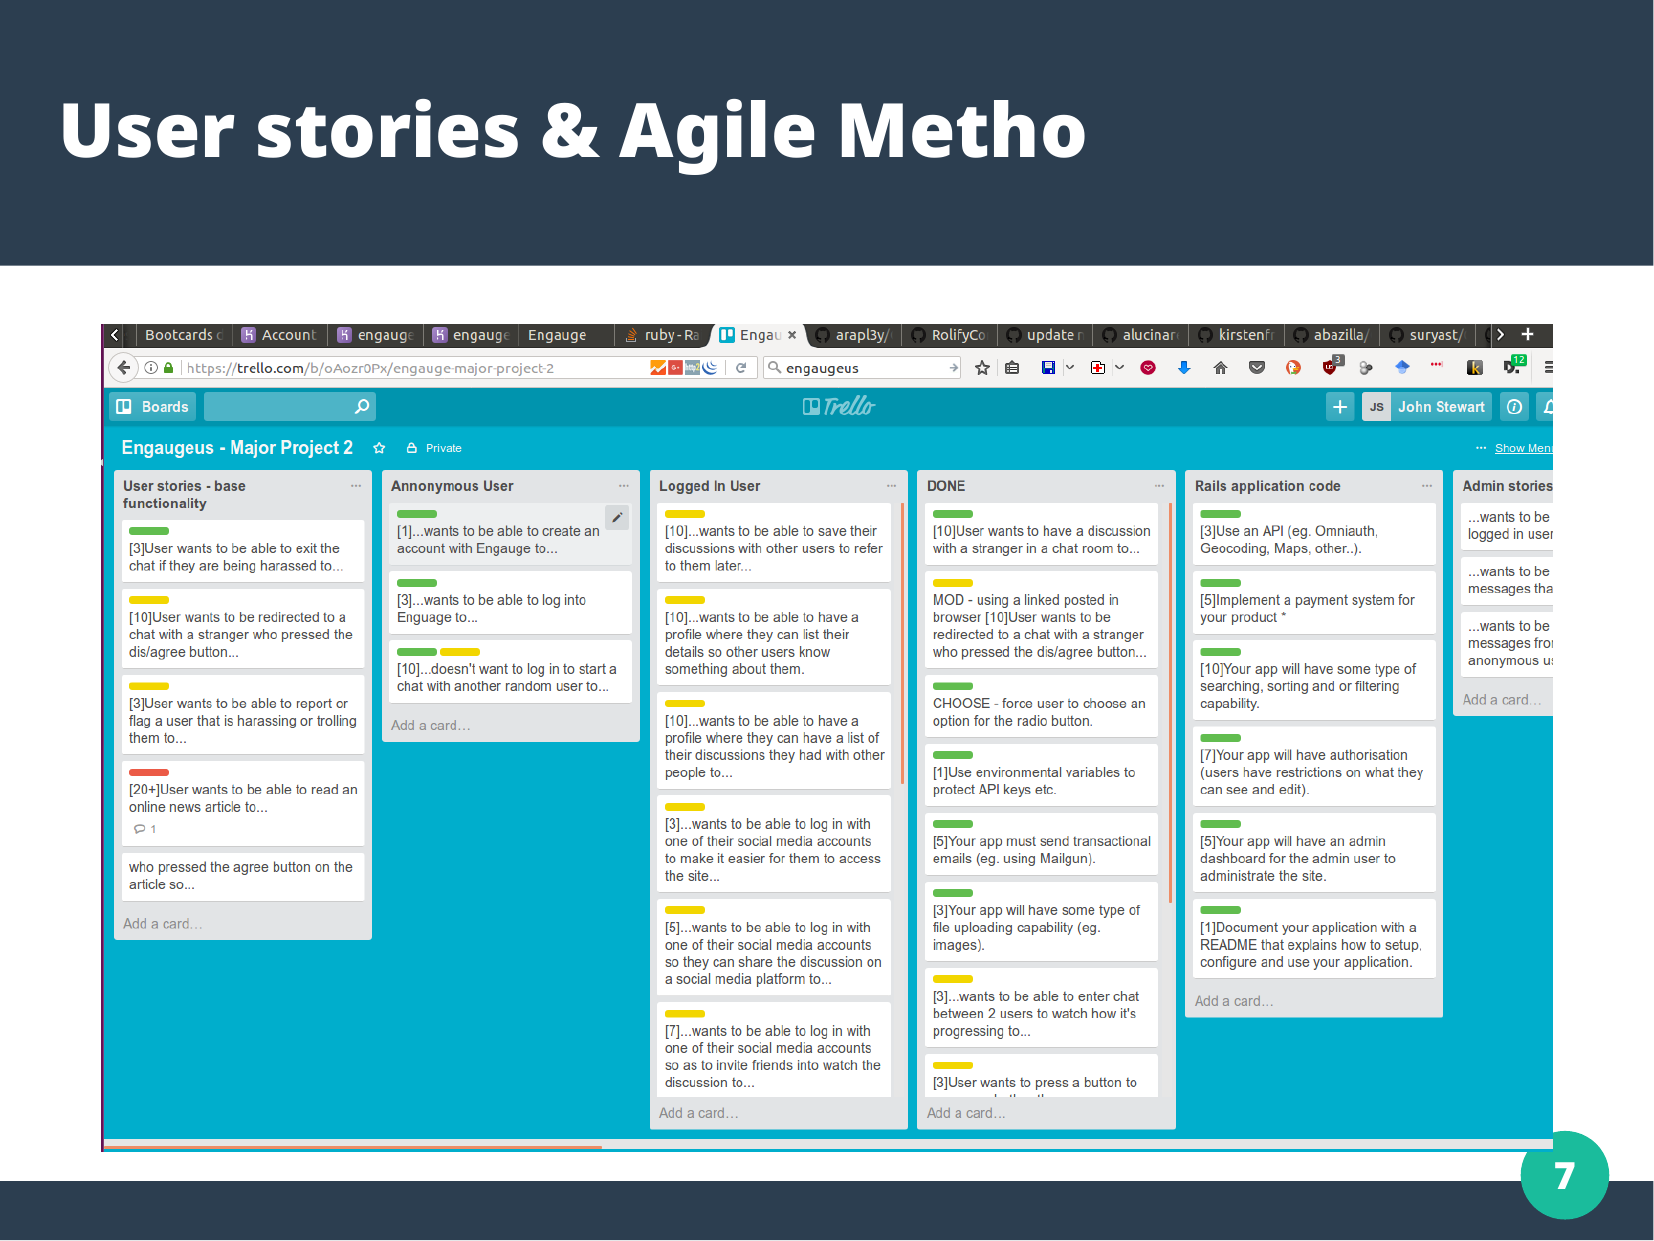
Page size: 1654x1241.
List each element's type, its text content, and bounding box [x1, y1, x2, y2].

picture [101, 324, 1553, 1152]
title User stories & Agile Metho [59, 49, 1595, 207]
